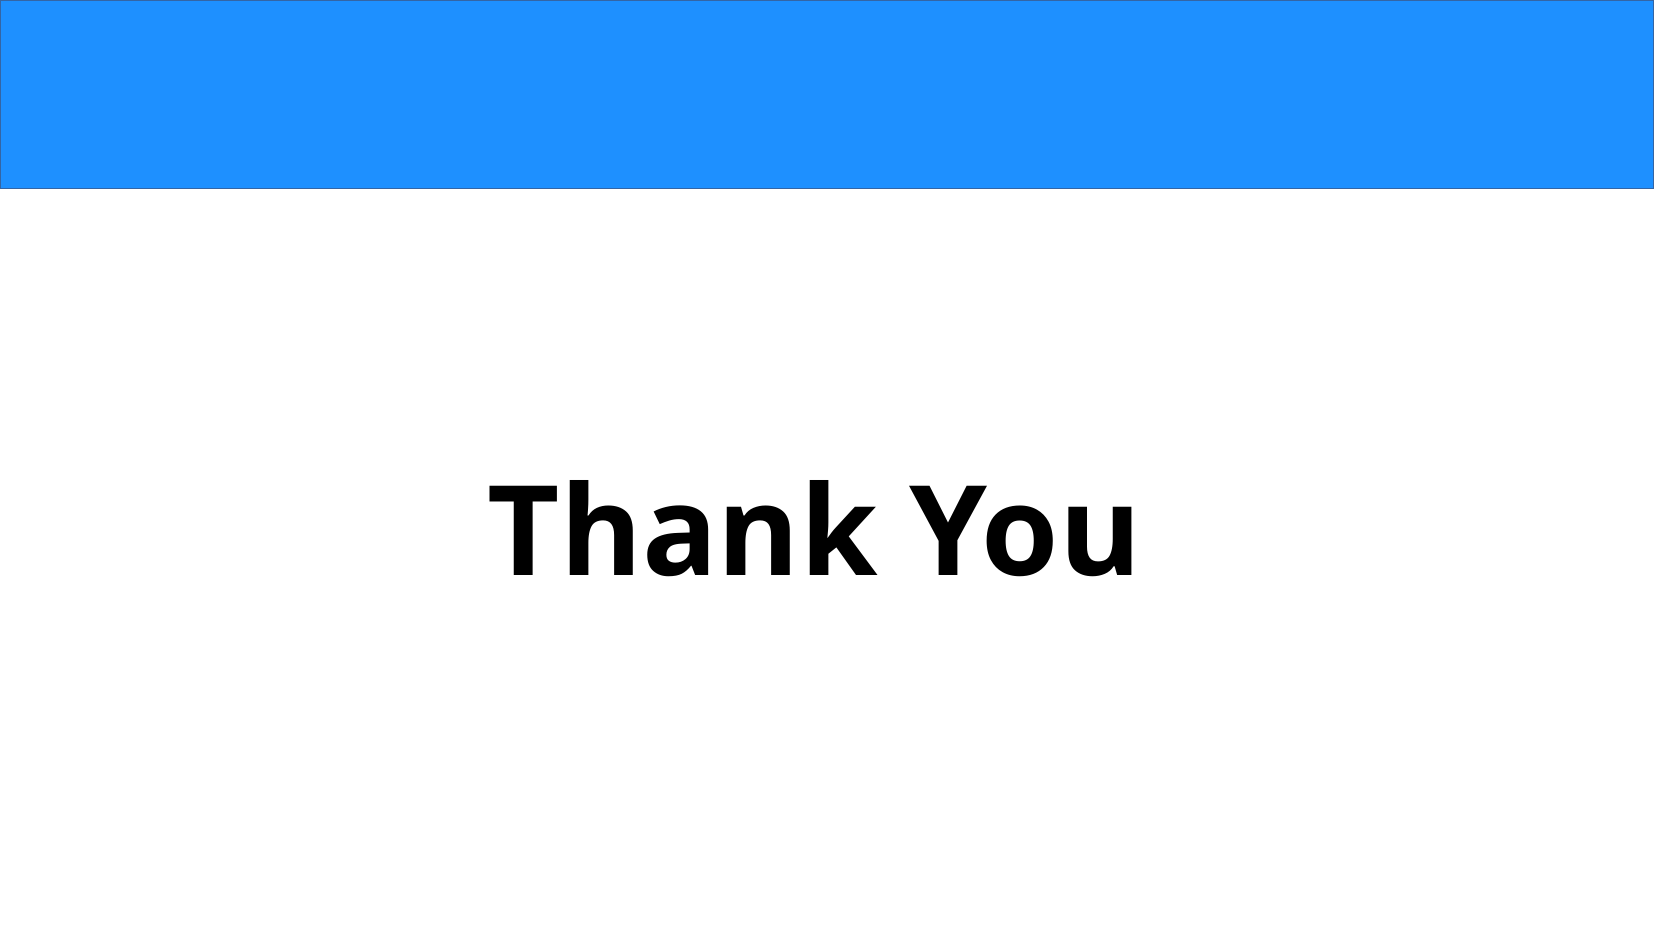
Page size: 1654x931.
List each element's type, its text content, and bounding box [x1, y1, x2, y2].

title Thank You [70, 421, 1559, 632]
text_box [0, 0, 1654, 189]
